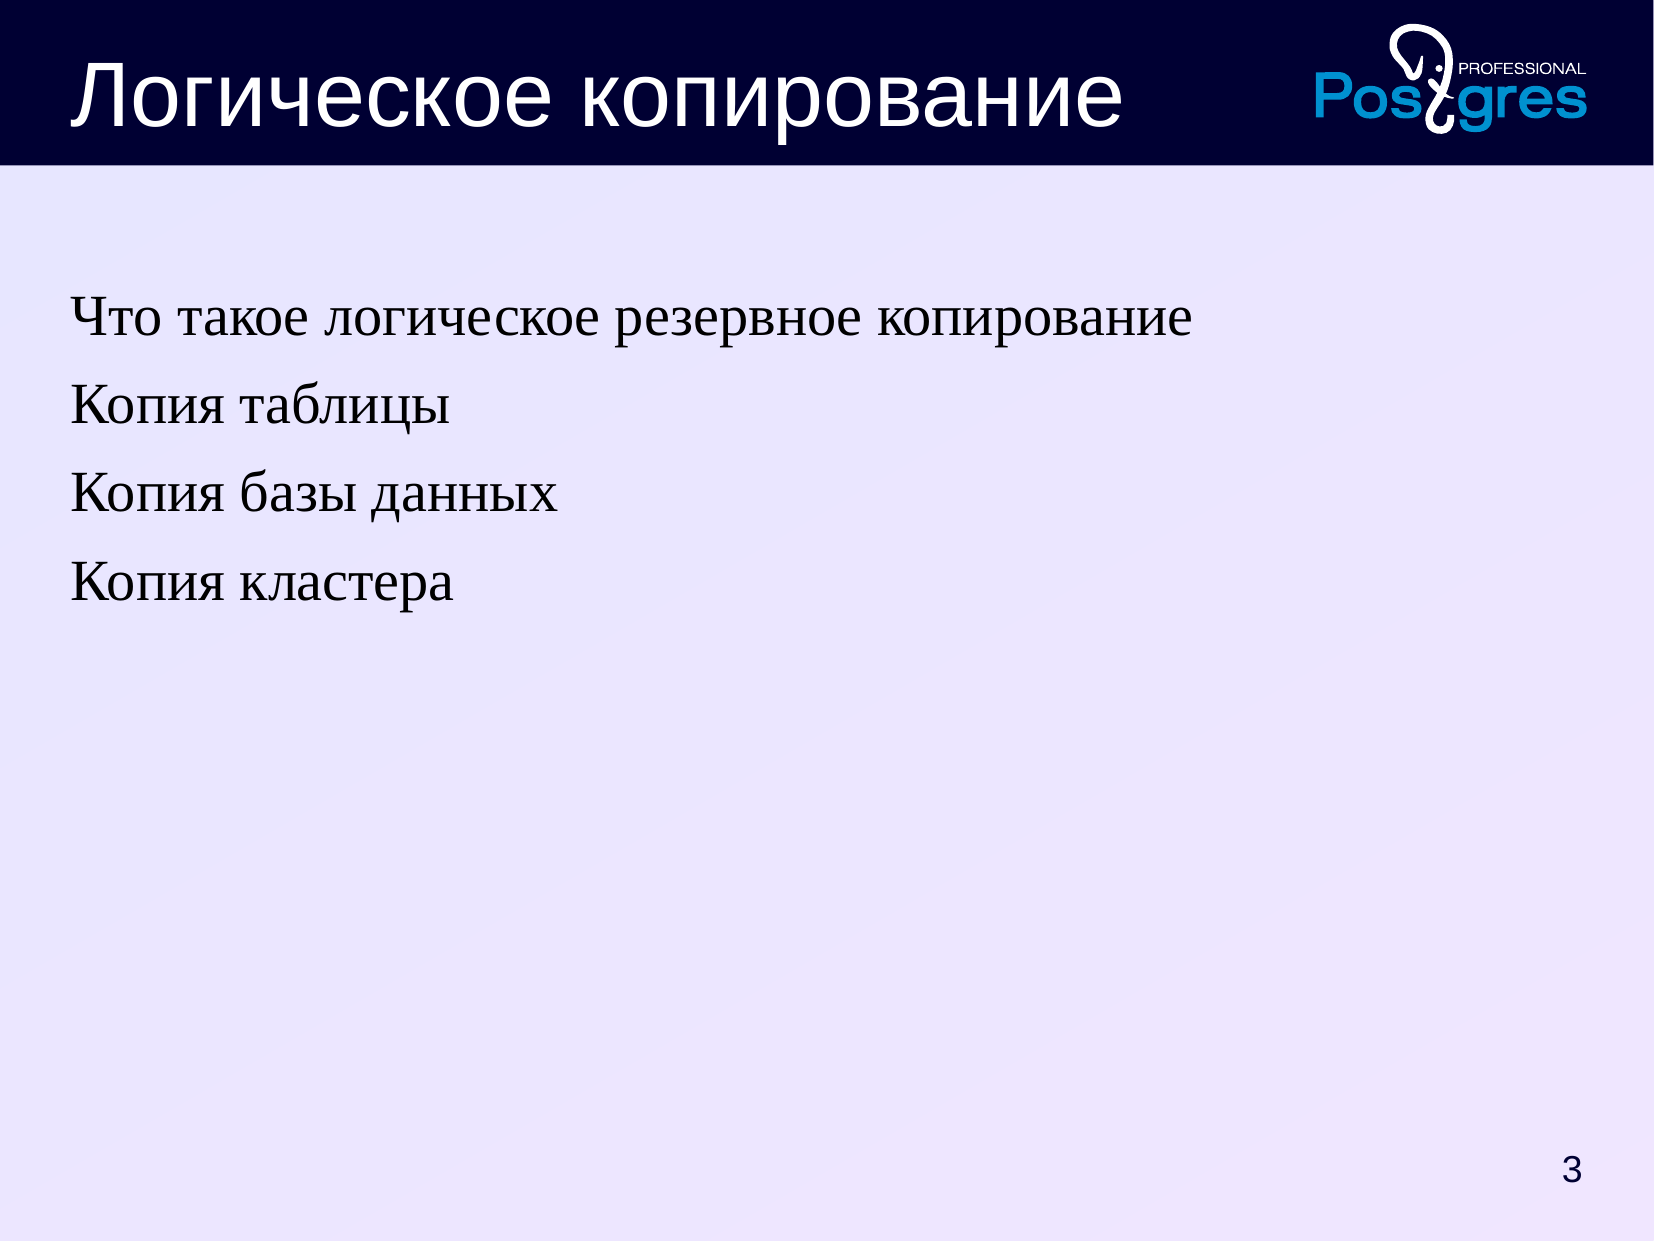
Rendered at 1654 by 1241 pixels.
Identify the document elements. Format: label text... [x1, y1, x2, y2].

list Что такое логическое резервное копирование Копия таблицы Копия базы данных Копия кластера [70, 283, 1559, 1003]
title Логическое копирование [70, 43, 1241, 147]
